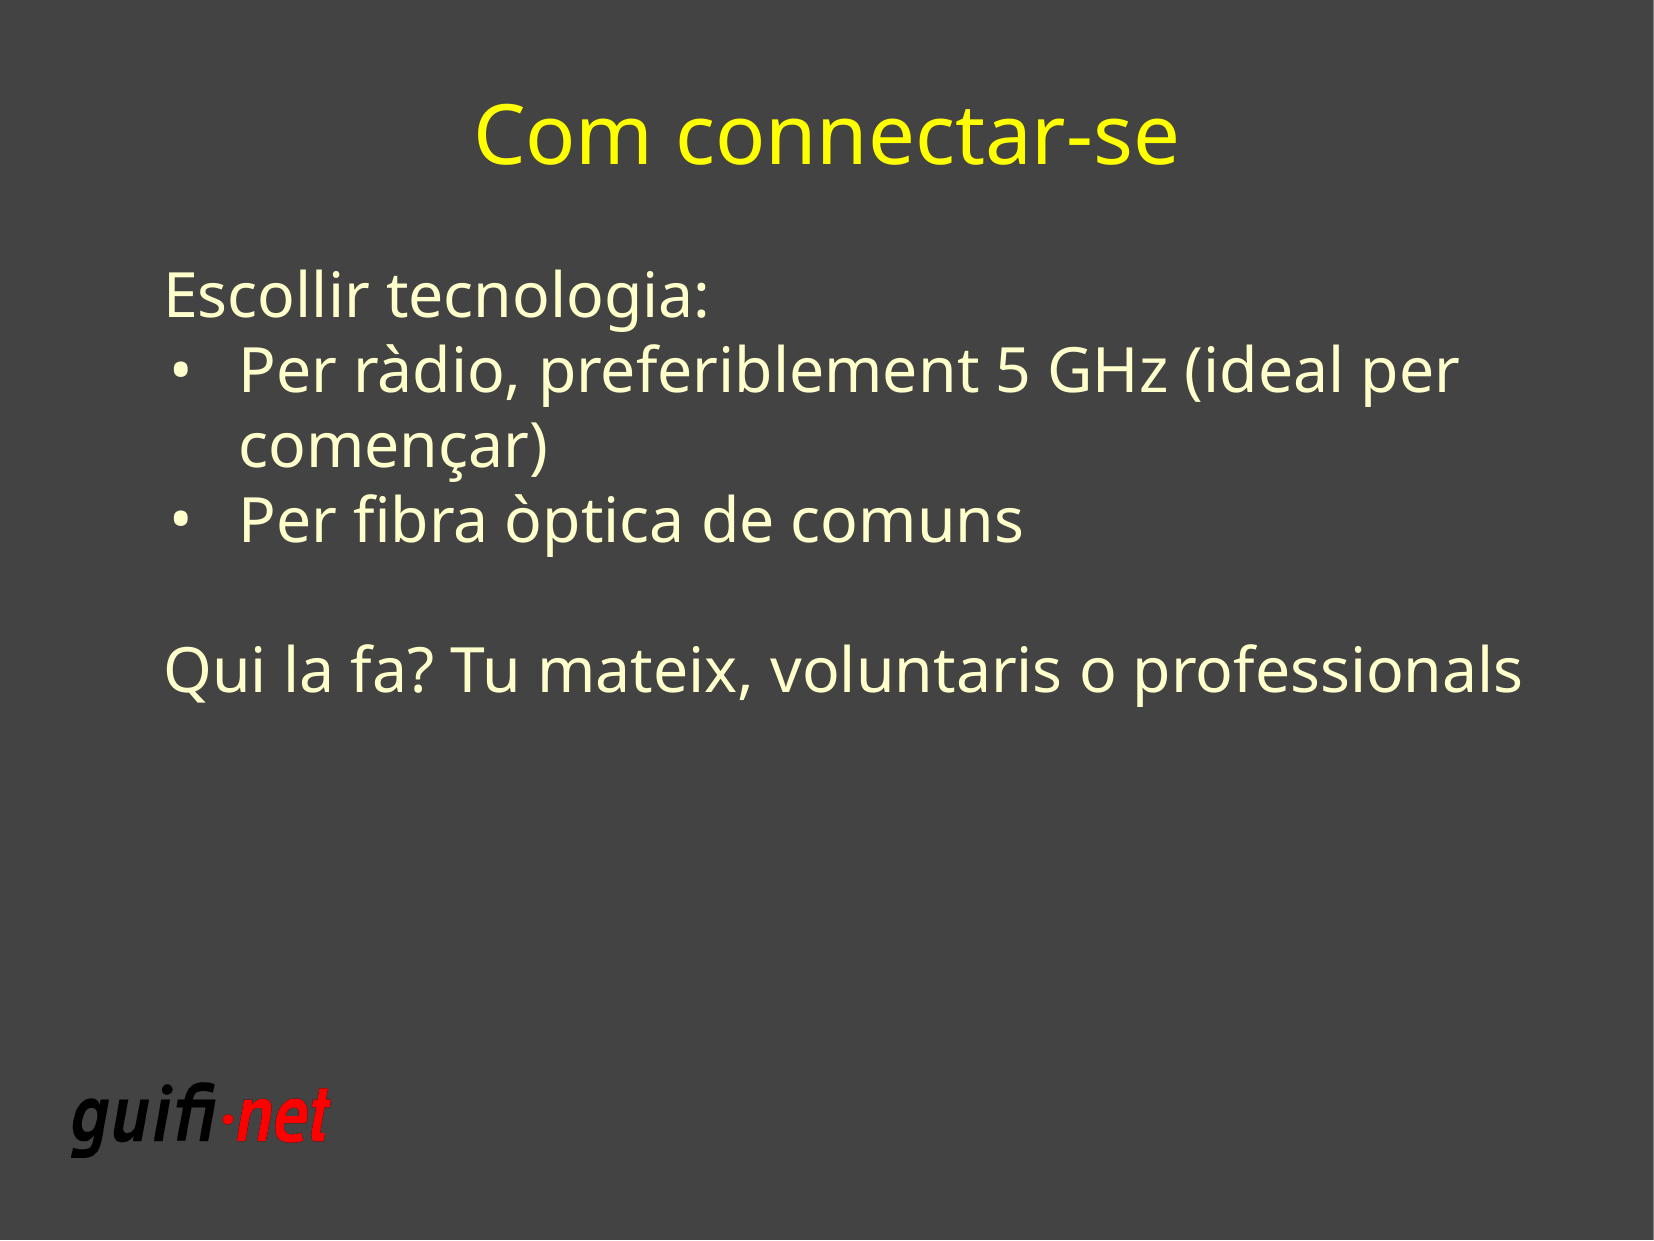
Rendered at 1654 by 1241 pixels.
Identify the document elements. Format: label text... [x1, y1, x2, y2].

picture [71, 1082, 331, 1158]
title Com connectar-se [82, 49, 1571, 213]
list Escollir tecnologia: Per ràdio, preferiblement 5 GHz (ideal per començar) Per fibra òptica de comuns Qui la fa? Tu mateix, voluntaris o professionals [118, 248, 1571, 968]
